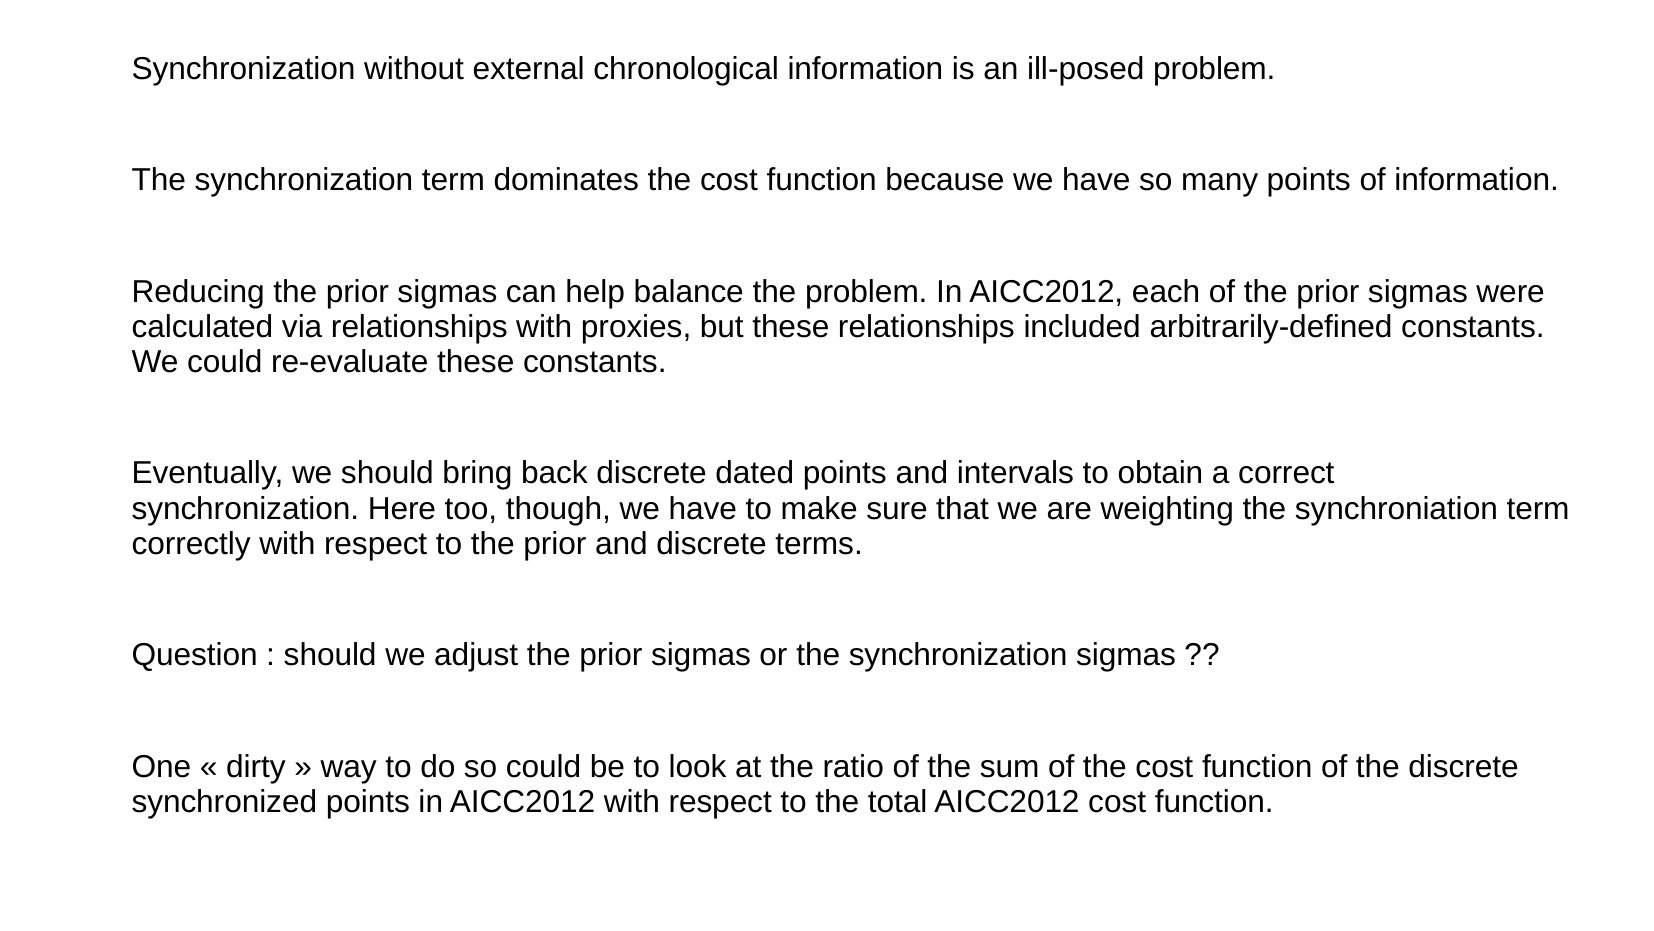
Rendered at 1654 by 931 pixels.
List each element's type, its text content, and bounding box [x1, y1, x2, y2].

list Synchronization without external chronological information is an ill-posed problem. The synchronization term dominates the cost function because we have so many points of information. Reducing the prior sigmas can help balance the problem. In AICC2012, each of the prior sigmas were calculated via relationships with proxies, but these relationships included arbitrarily-defined constants. We could re-evaluate these constants. Eventually, we should bring back discrete dated points and intervals to obtain a correct synchronization. Here too, though, we have to make sure that we are weighting the synchroniation term correctly with respect to the prior and discrete terms. Question : should we adjust the prior sigmas or the synchronization sigmas ?? One « dirty » way to do so could be to look at the ratio of the sum of the cost function of the discrete synchronized points in AICC2012 with respect to the total AICC2012 cost function. [82, 51, 1571, 851]
